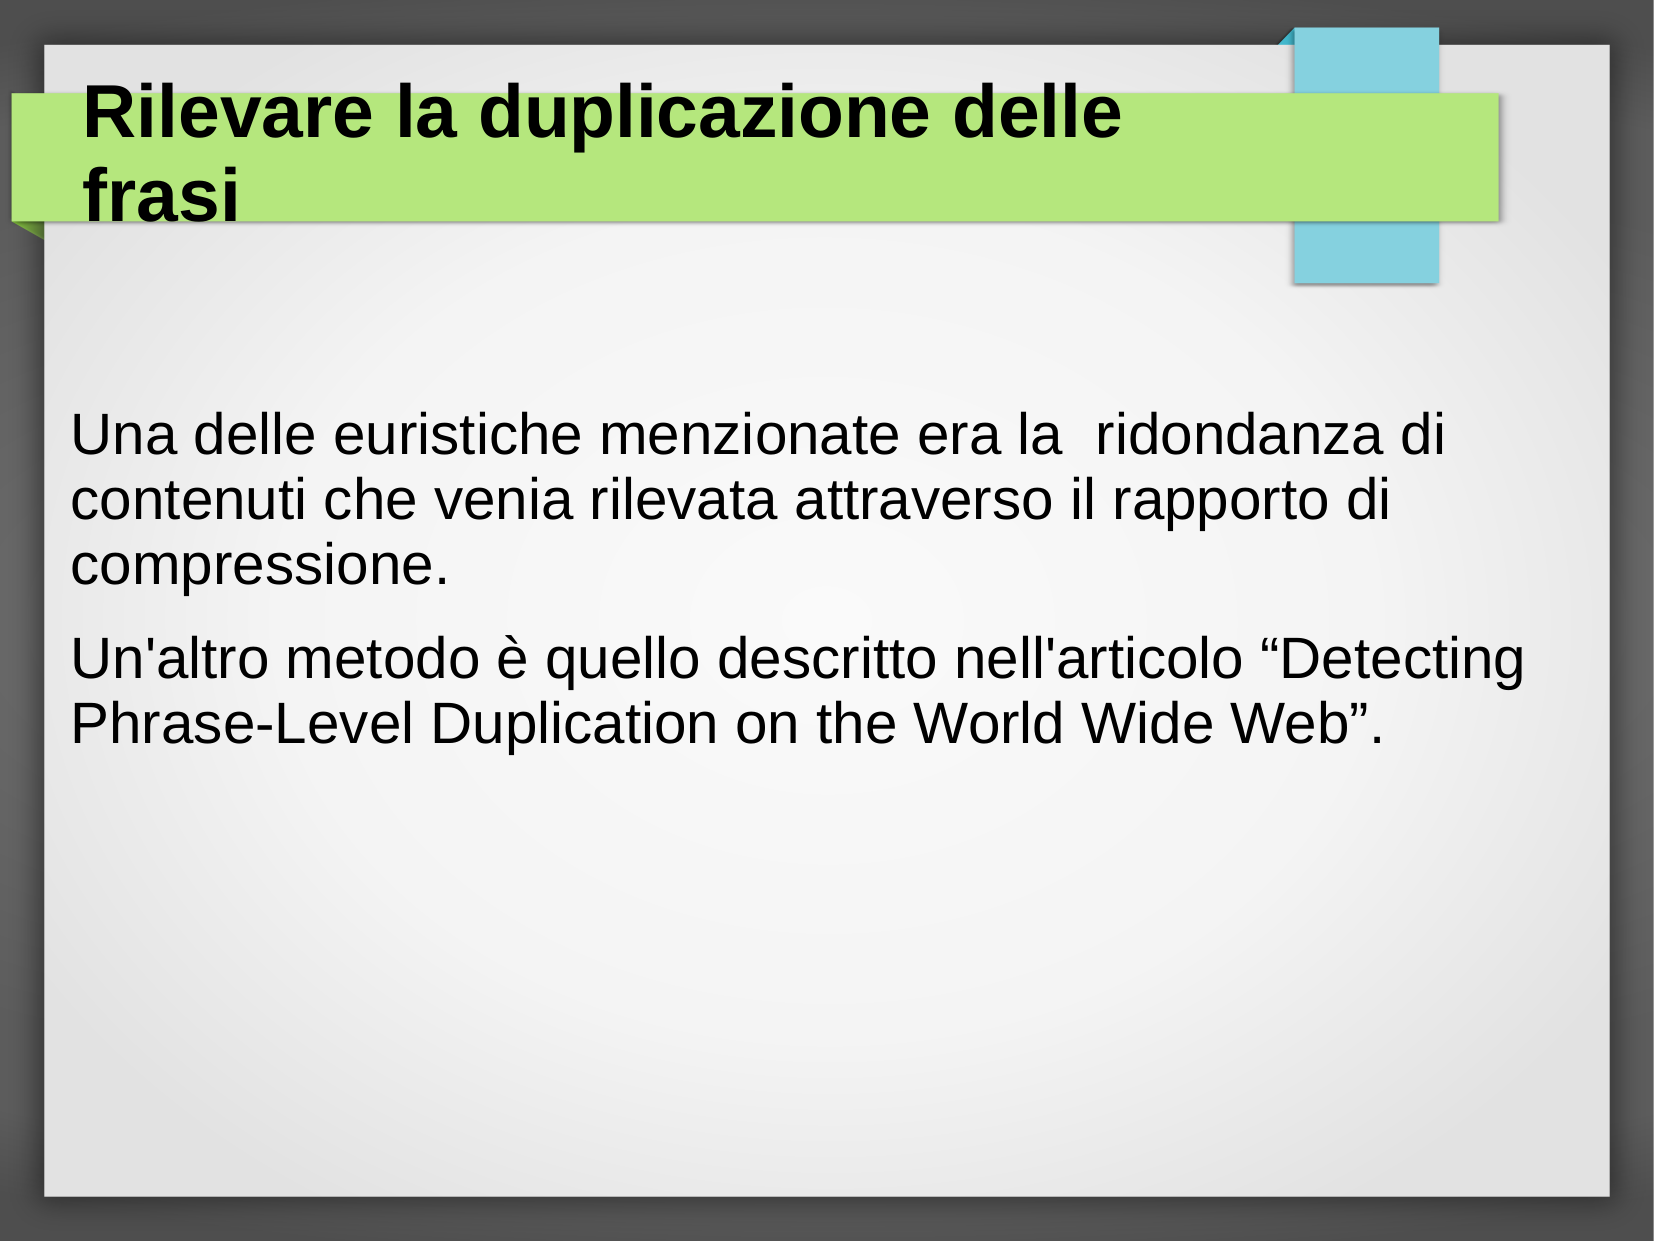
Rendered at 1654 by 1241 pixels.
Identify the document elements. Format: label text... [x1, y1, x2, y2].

picture [0, 0, 1654, 1241]
title Rilevare la duplicazione delle frasi [82, 69, 1264, 238]
list Una delle euristiche menzionate era la ridondanza di contenuti che venia rilevata attraverso il rapporto di compressione. Un'altro metodo è quello descritto nell'articolo “Detecting Phrase-Level Duplication on the World Wide Web”. [70, 401, 1548, 1040]
